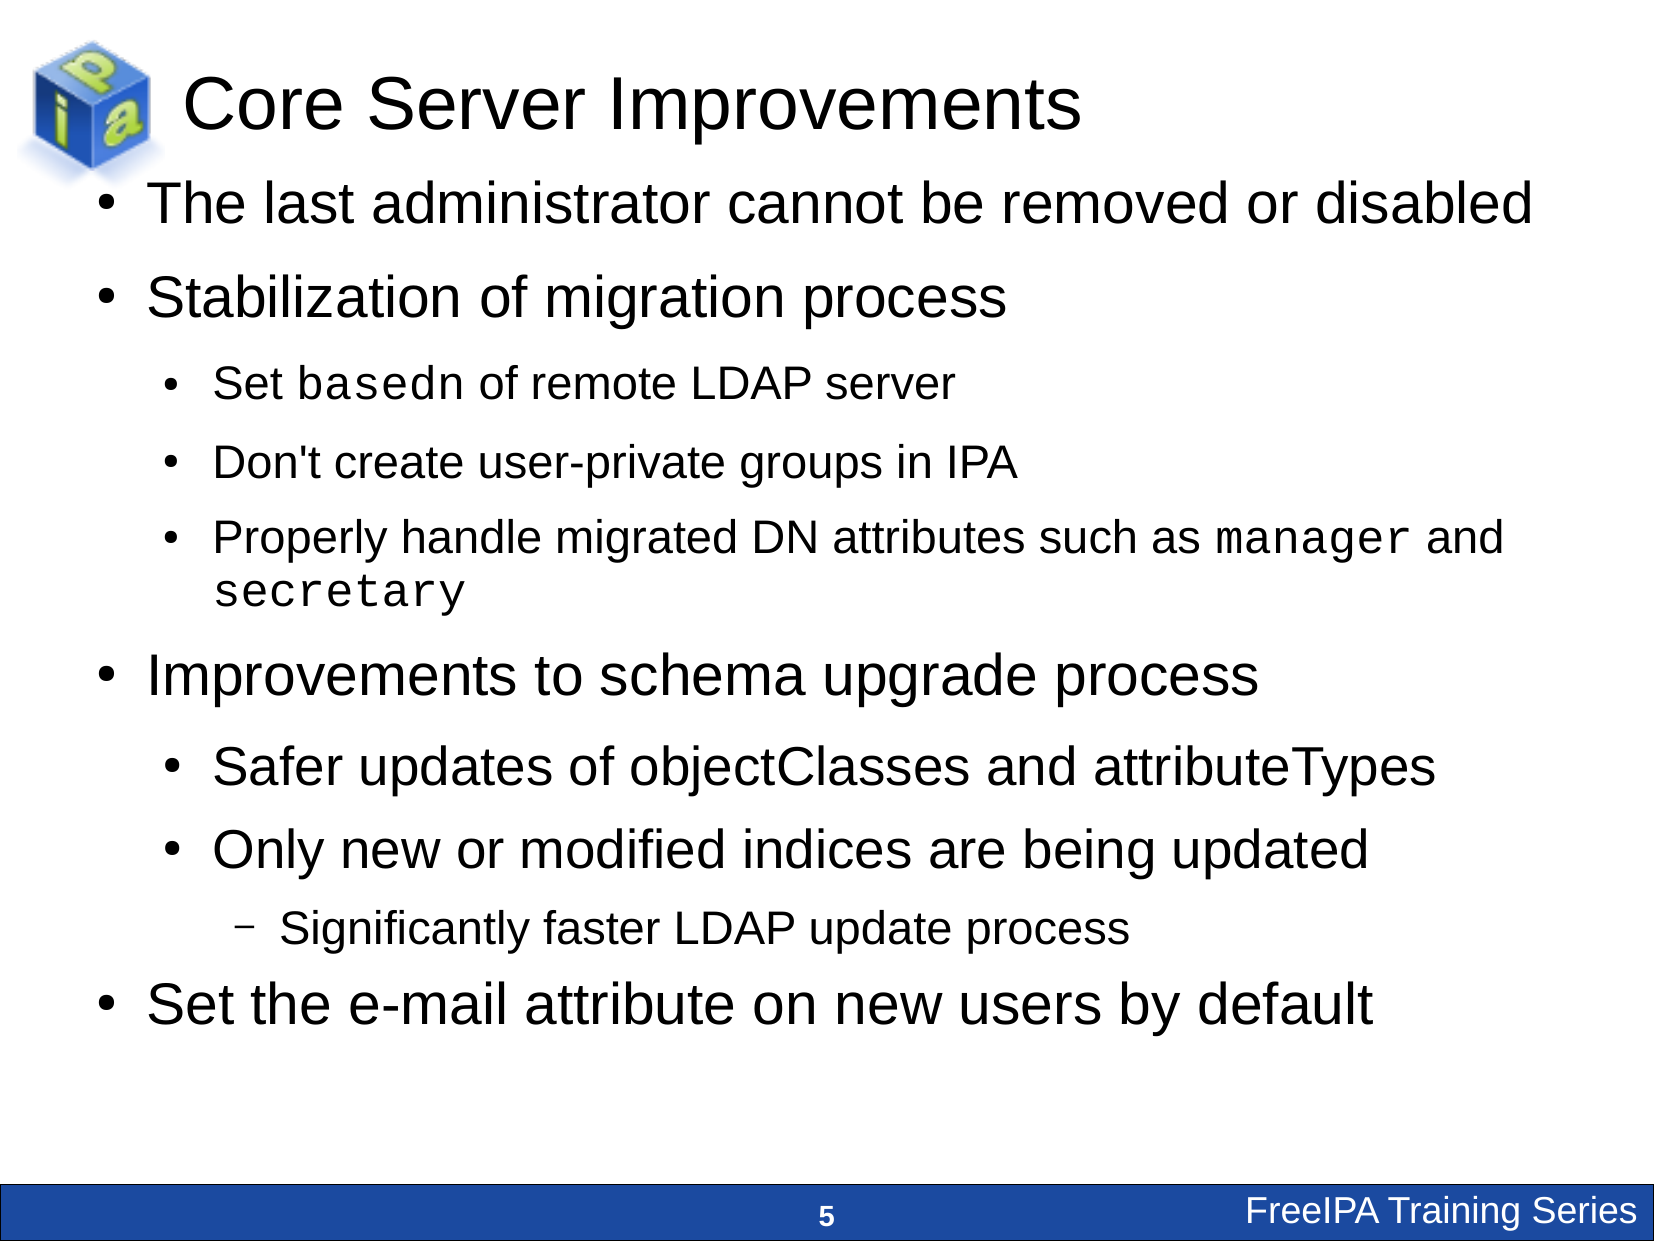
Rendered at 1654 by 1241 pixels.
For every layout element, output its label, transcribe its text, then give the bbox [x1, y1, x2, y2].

title Core Server Improvements [182, 31, 1579, 177]
picture [17, 34, 165, 193]
list The last administrator cannot be removed or disabled Stabilization of migration process Set basedn of remote LDAP server Don't create user-private groups in IPA Properly handle migrated DN attributes such as manager and secretary Improvements to schema upgrade process Safer updates of objectClasses and attributeTypes Only new or modified indices are being updated Significantly faster LDAP update process Set the e-mail attribute on new users by default [79, 170, 1568, 1053]
